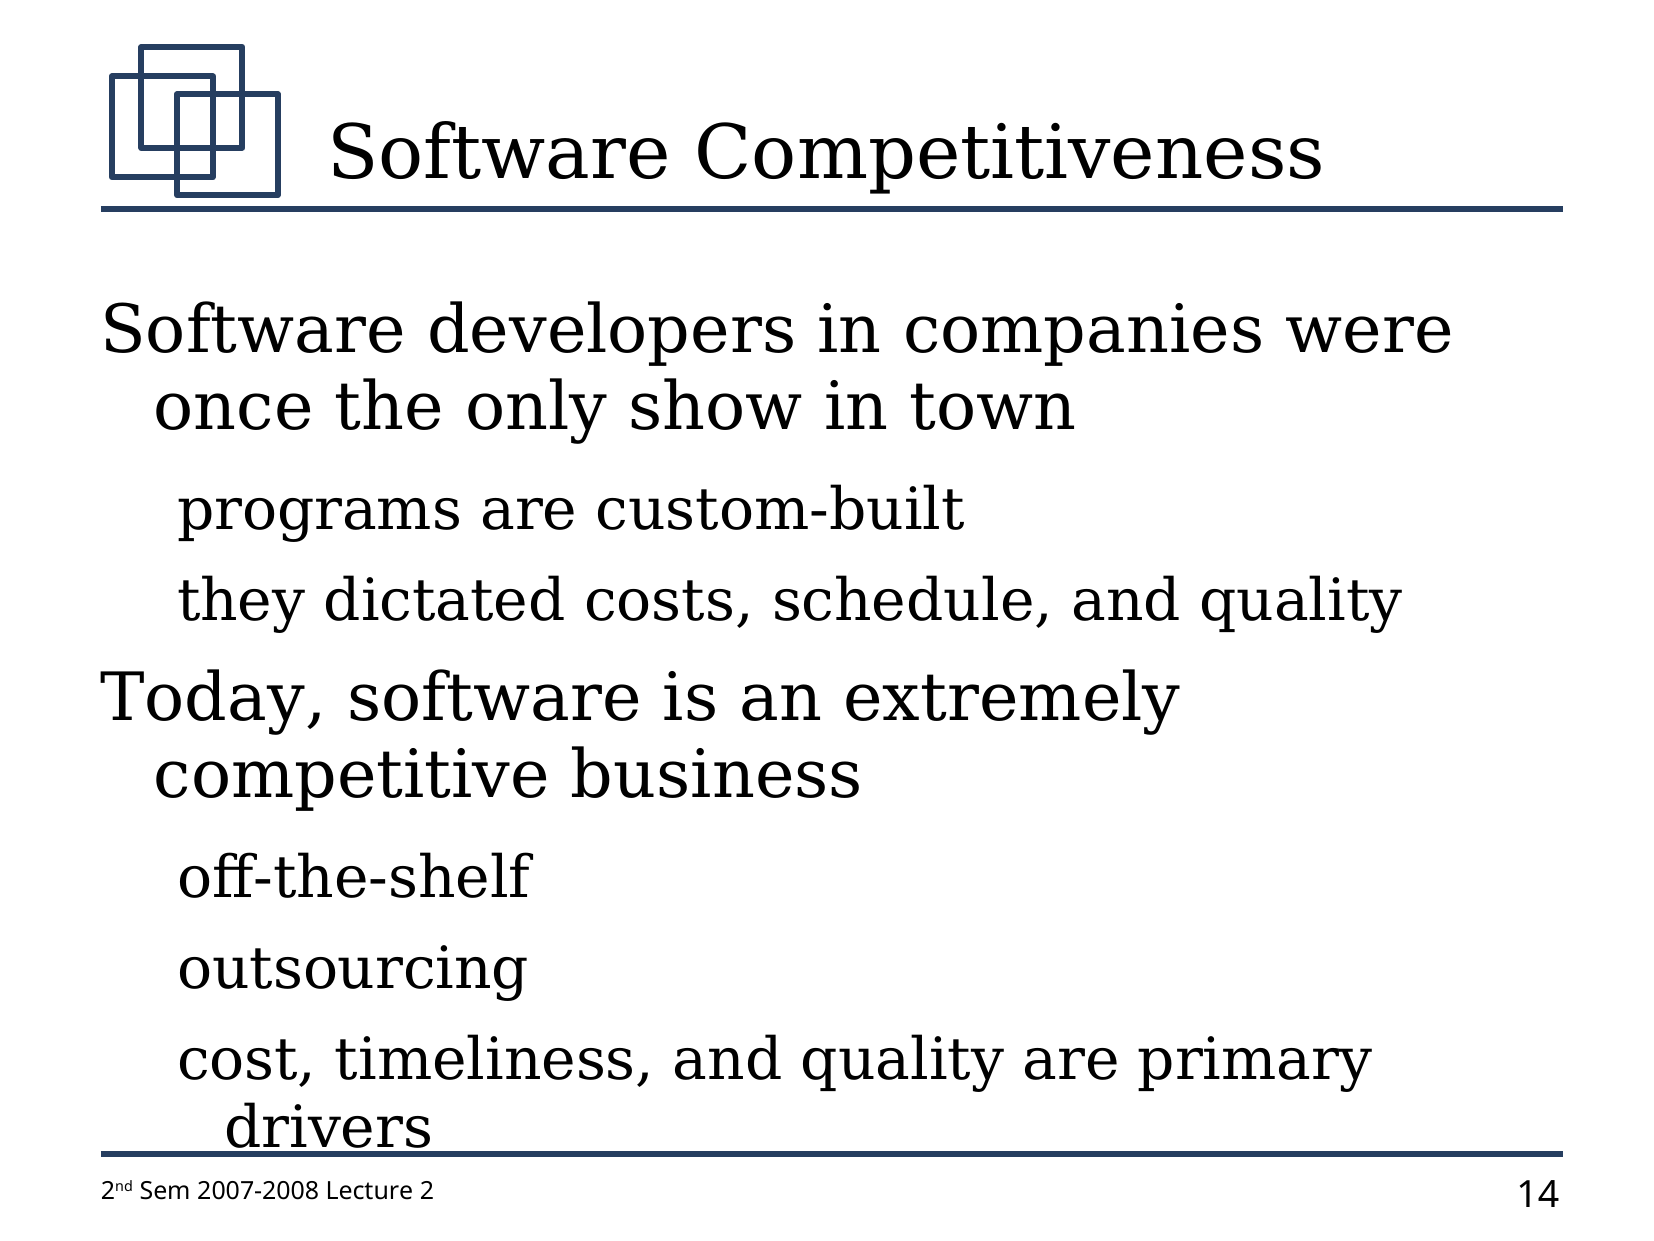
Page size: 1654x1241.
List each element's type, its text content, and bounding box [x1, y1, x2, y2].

title Software Competitiveness [82, 49, 1571, 257]
list Software developers in companies were once the only show in town programs are custom-built they dictated costs, schedule, and quality Today, software is an extremely competitive business off-the-shelf outsourcing cost, timeliness, and quality are primary drivers [82, 290, 1571, 1162]
